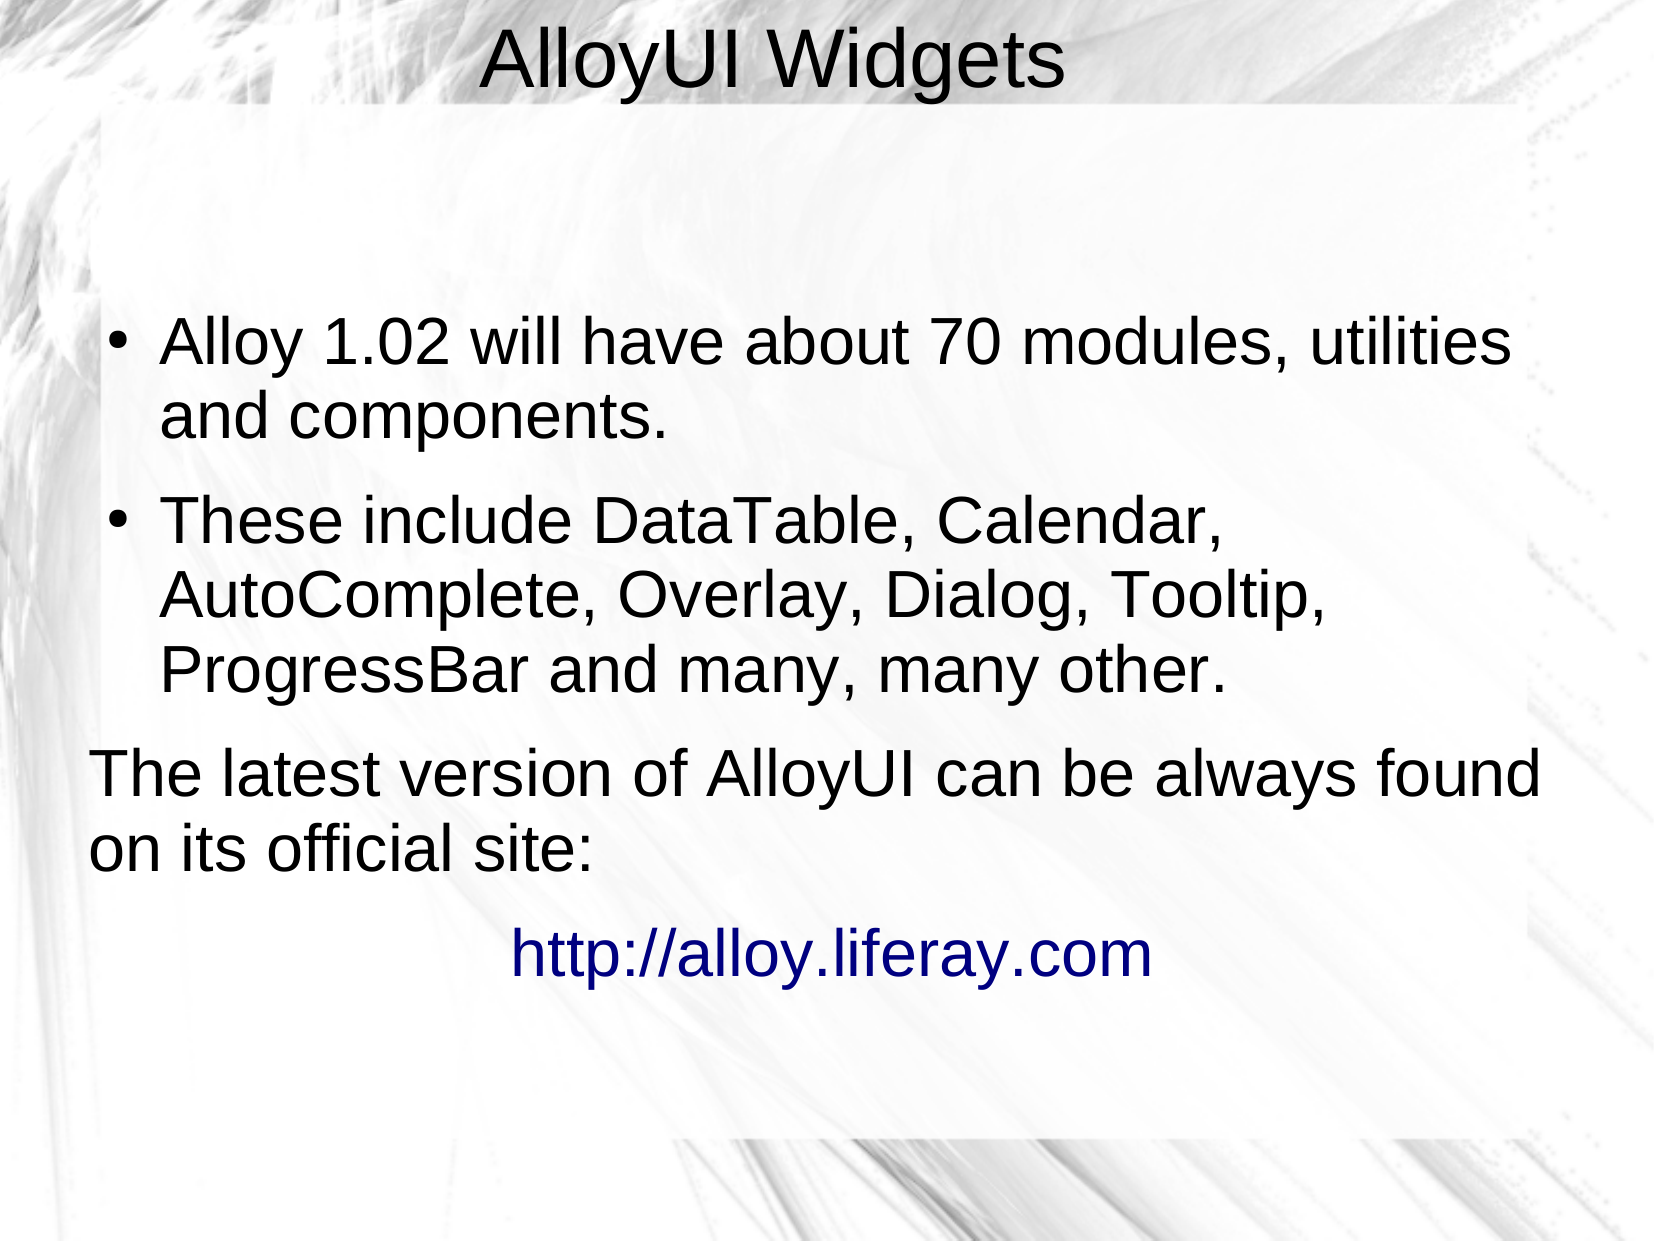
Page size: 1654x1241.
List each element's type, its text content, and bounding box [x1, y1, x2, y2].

list Alloy 1.02 will have about 70 modules, utilities and components. These include DataTable, Calendar, AutoComplete, Overlay, Dialog, Tooltip, ProgressBar and many, many other. The latest version of AlloyUI can be always found on its official site: http://alloy.liferay.com [88, 303, 1577, 1123]
picture [0, 0, 1654, 1241]
title AlloyUI Widgets [29, 0, 1518, 119]
